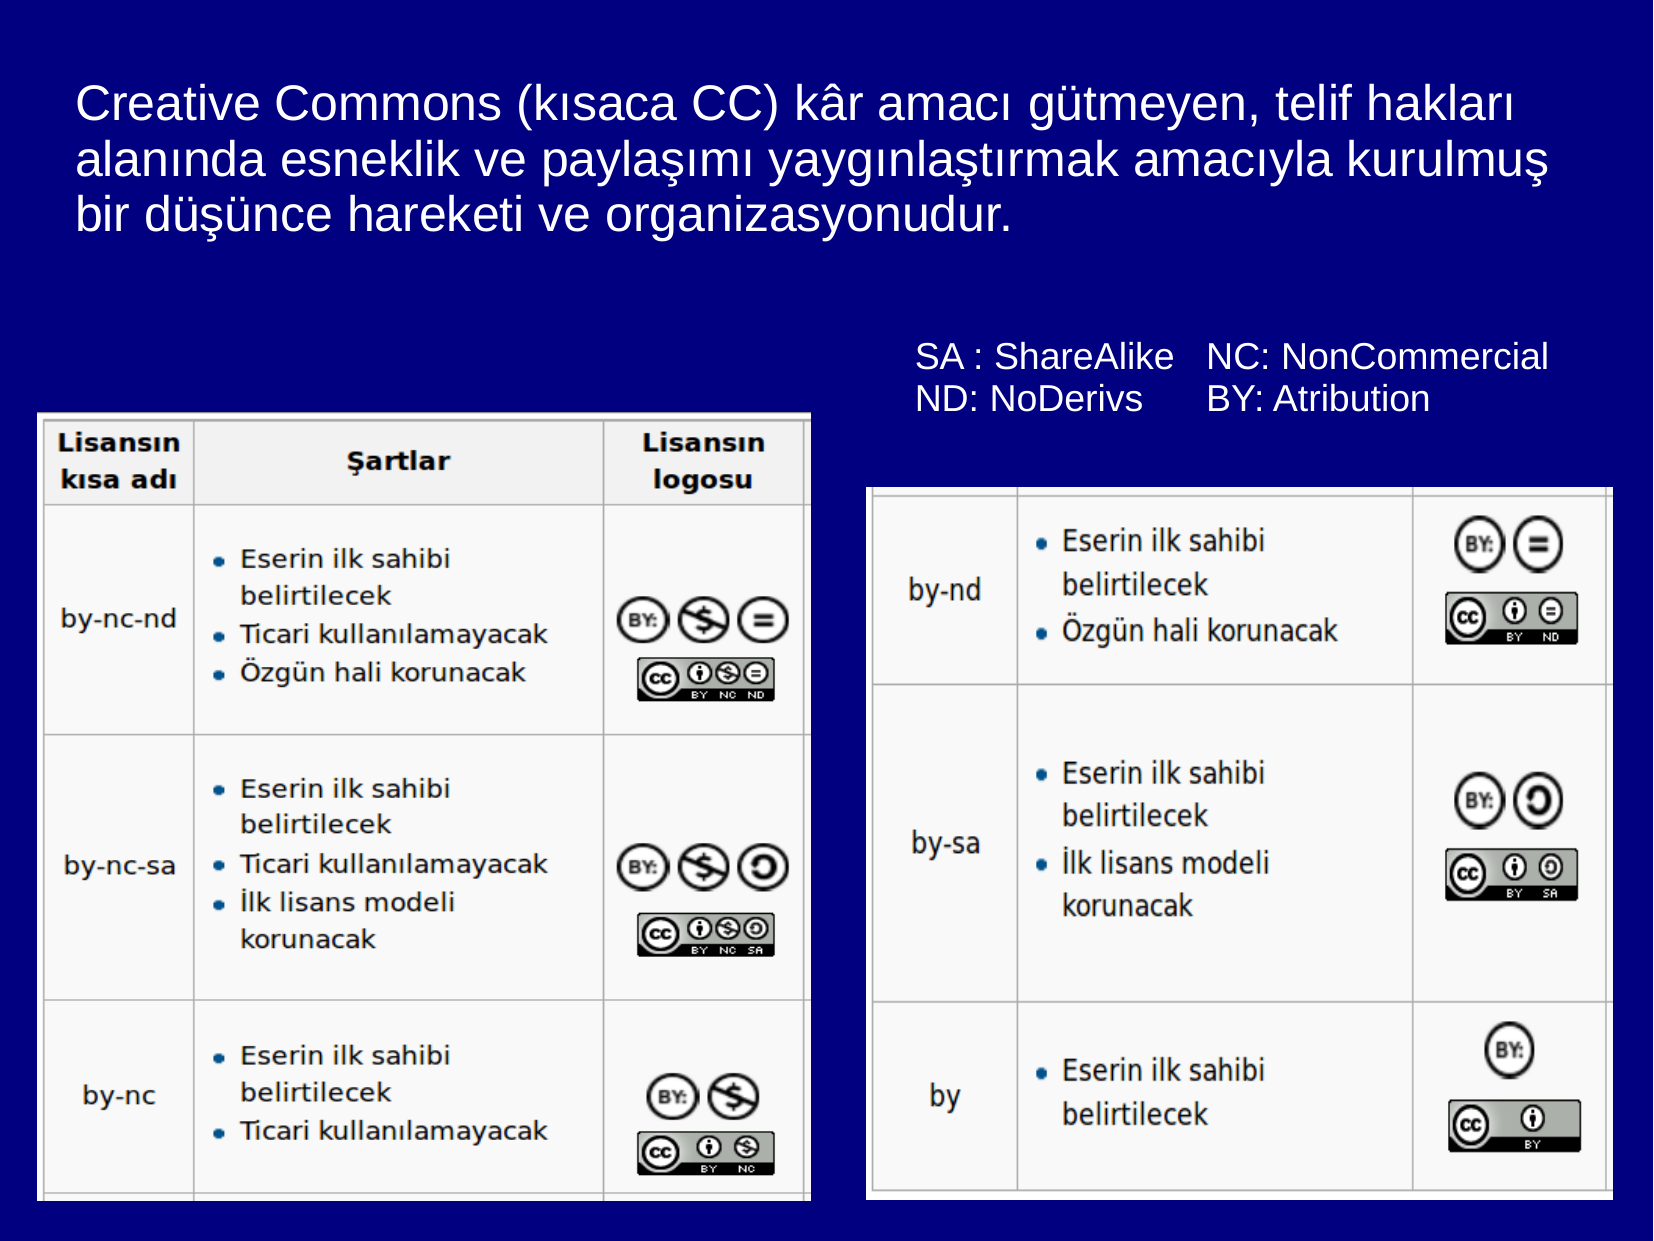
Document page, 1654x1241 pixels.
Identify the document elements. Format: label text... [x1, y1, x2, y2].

text_box SA : ShareAlike NC: NonCommercial ND: NoDerivs BY: Atribution [900, 328, 1565, 427]
list Creative Commons (kısaca CC) kâr amacı gütmeyen, telif hakları alanında esneklik ve paylaşımı yaygınlaştırmak amacıyla kurulmuş bir düşünce hareketi ve organizasyonudur. [75, 75, 1563, 263]
picture [866, 487, 1613, 1201]
picture [37, 412, 811, 1201]
